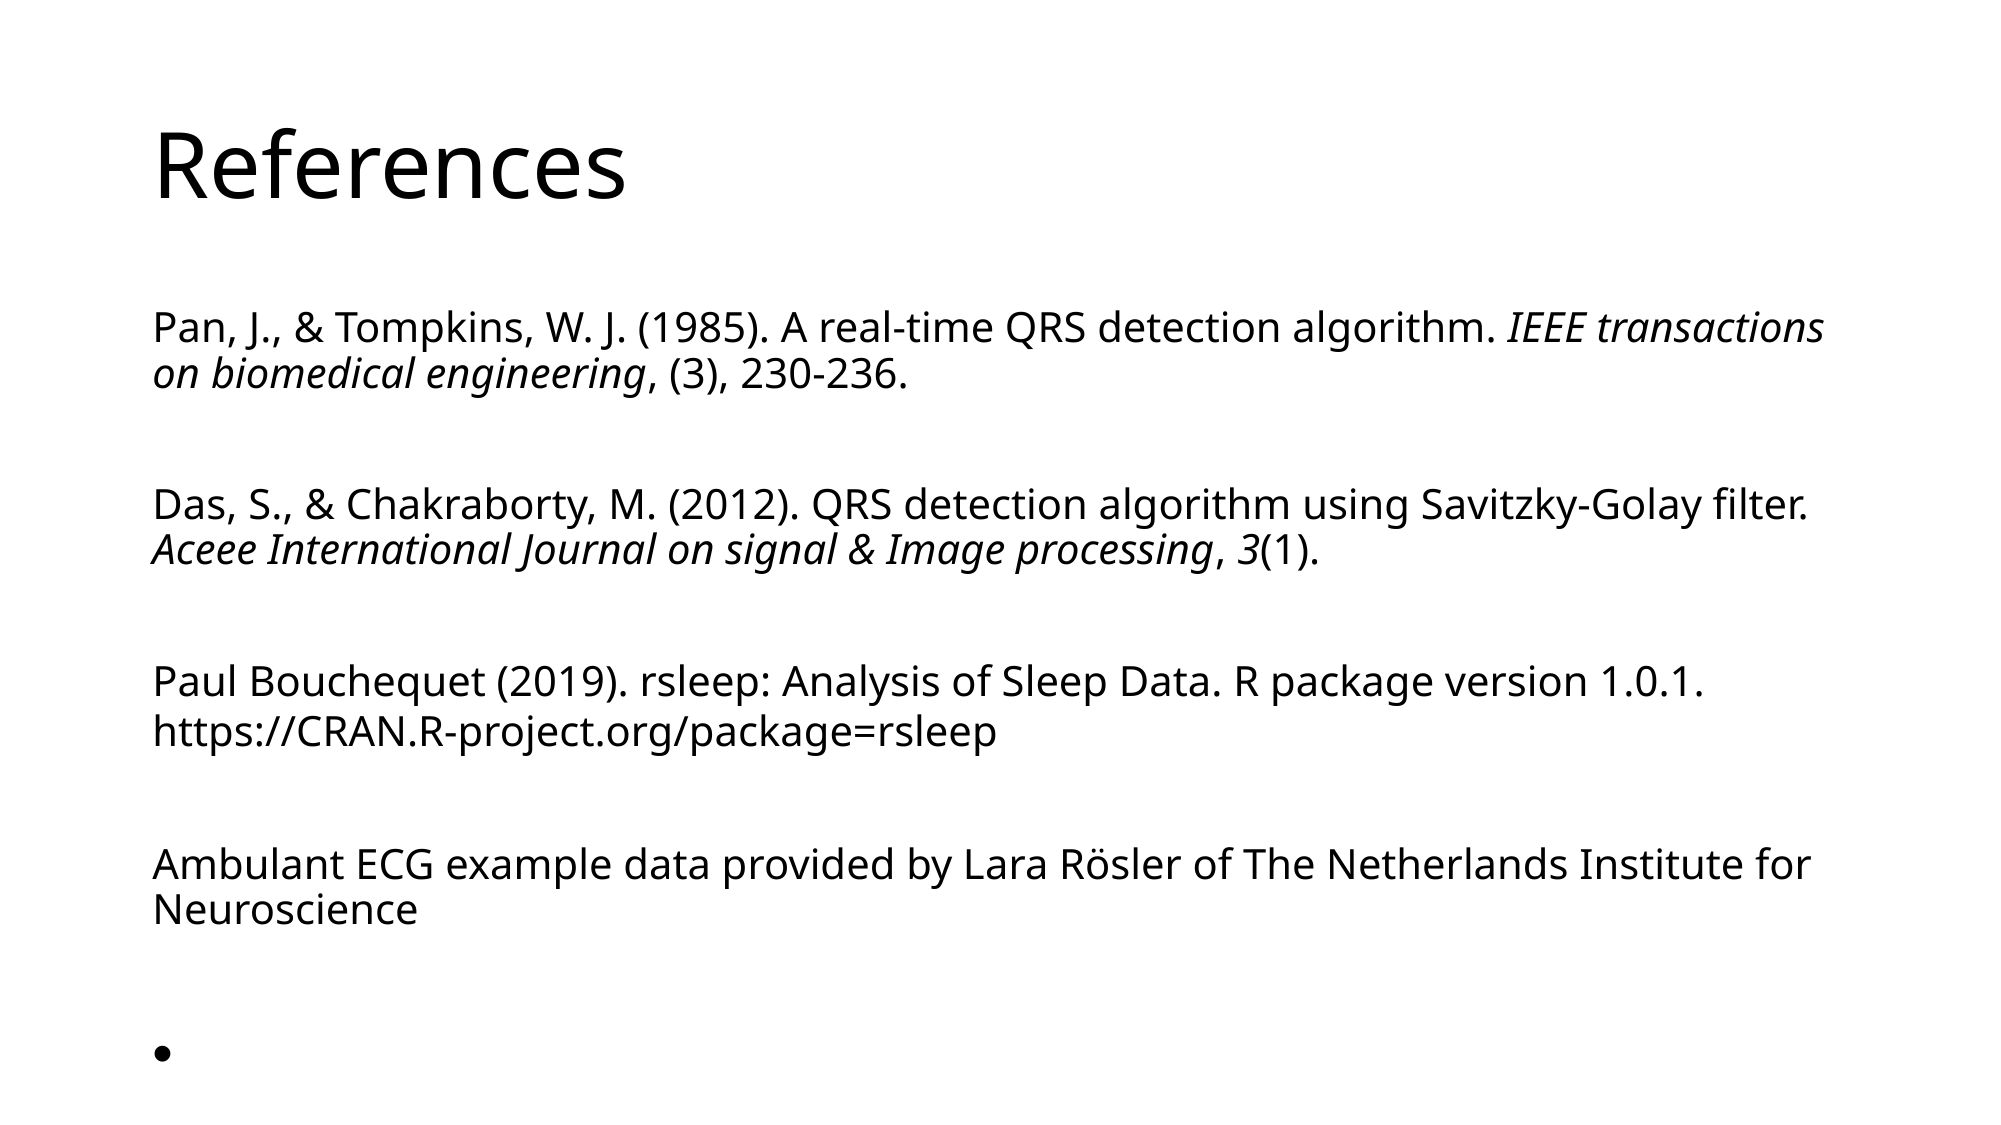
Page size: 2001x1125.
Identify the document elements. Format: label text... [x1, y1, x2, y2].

title References [137, 59, 1863, 278]
list Pan, J., & Tompkins, W. J. (1985). A real-time QRS detection algorithm. IEEE transactions on biomedical engineering, (3), 230-236. Das, S., & Chakraborty, M. (2012). QRS detection algorithm using Savitzky-Golay filter. Aceee International Journal on signal & Image processing, 3(1). Paul Bouchequet (2019). rsleep: Analysis of Sleep Data. R package version 1.0.1. https://CRAN.R-project.org/package=rsleep Ambulant ECG example data provided by Lara Rösler of The Netherlands Institute for Neuroscience [137, 299, 1863, 1014]
